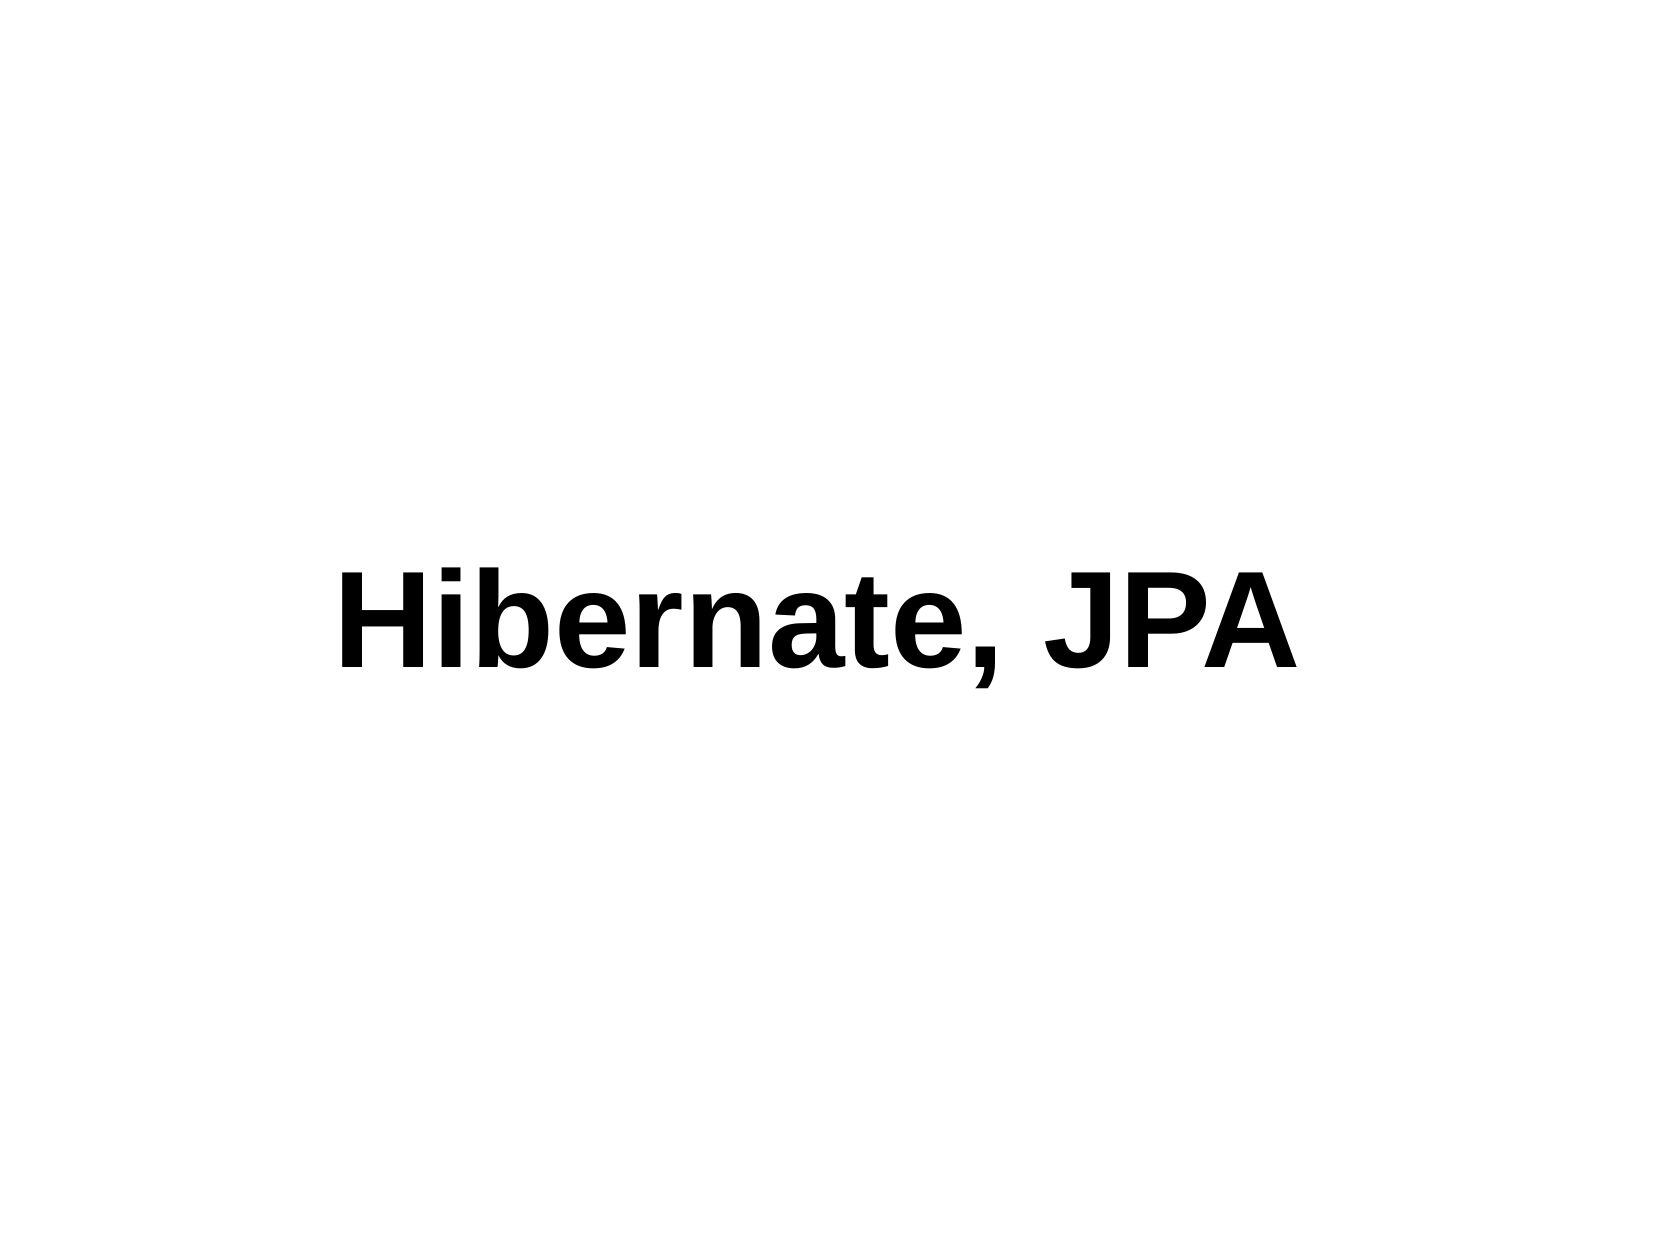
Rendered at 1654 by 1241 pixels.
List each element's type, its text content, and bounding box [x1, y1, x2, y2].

title Hibernate, JPA [72, 516, 1562, 724]
